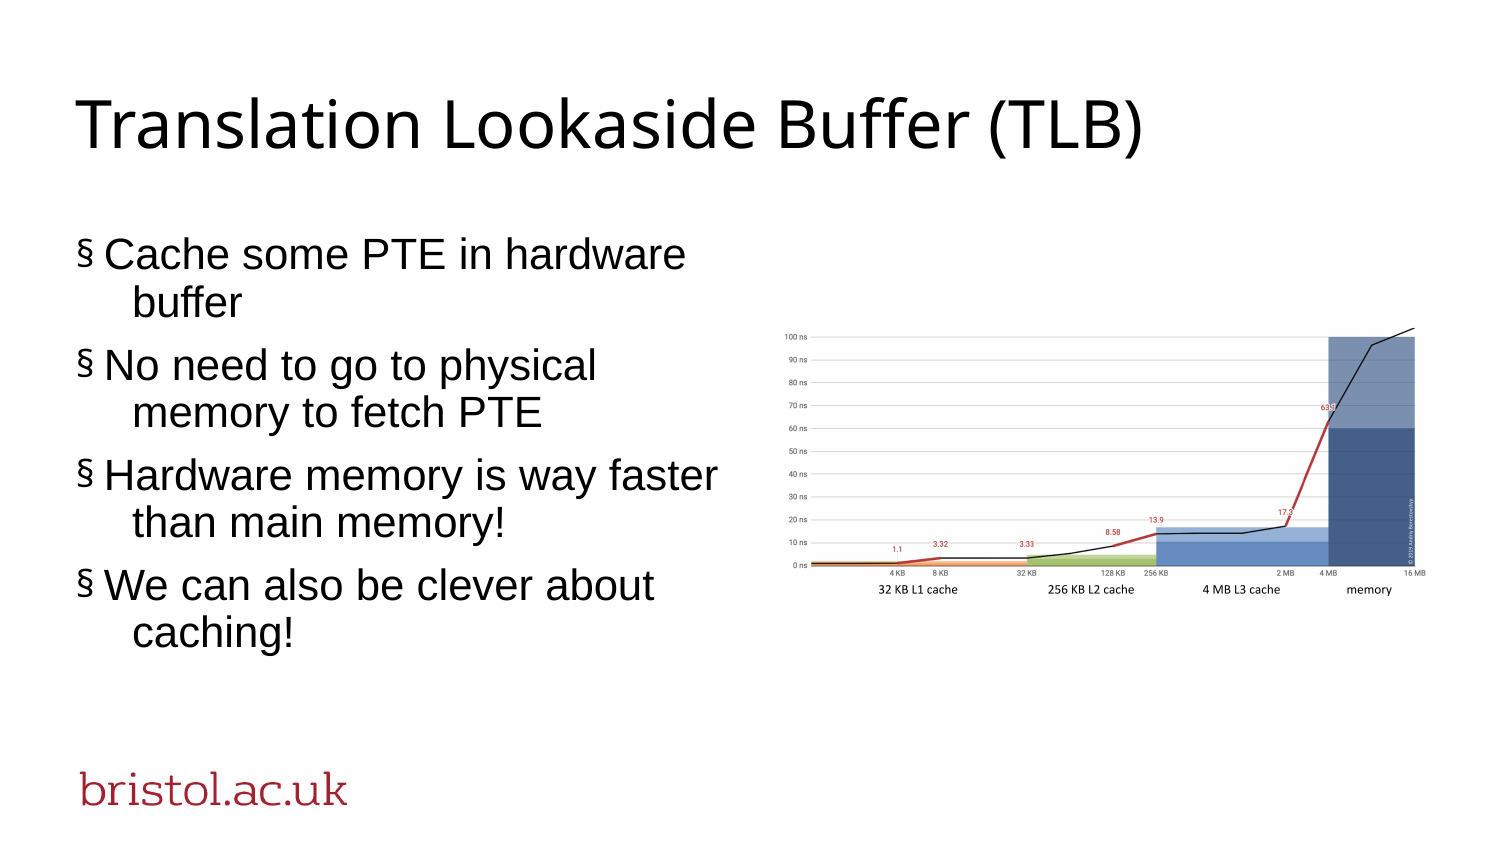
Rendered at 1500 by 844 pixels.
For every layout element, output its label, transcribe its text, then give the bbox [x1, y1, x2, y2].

title Translation Lookaside Buffer (TLB) [60, 44, 1440, 209]
picture [759, 325, 1440, 598]
list Cache some PTE in hardware buffer No need to go to physical memory to fetch PTE Hardware memory is way faster than main memory! We can also be clever about caching! [60, 224, 741, 699]
